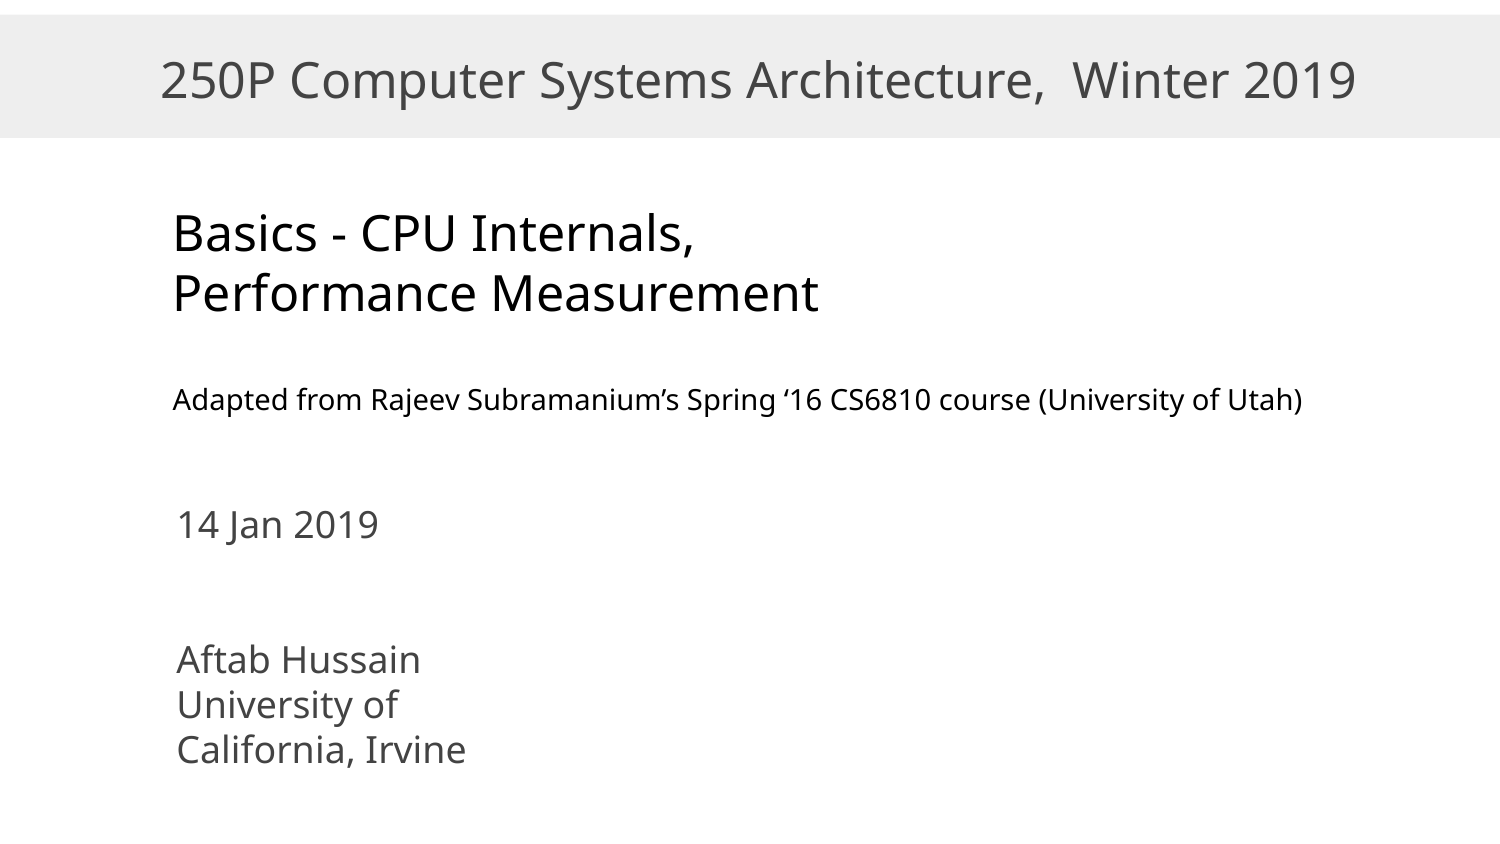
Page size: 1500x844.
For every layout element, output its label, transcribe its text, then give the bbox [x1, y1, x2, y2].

text_box 14 Jan 2019 Aftab Hussain University of California, Irvine [86, 485, 579, 788]
text_box Basics - CPU Internals, Performance Measurement Adapted from Rajeev Subramanium’s Spring ‘16 CS6810 course (University of Utah) [157, 186, 1426, 337]
text_box 250P Computer Systems Architecture, Winter 2019 [70, 34, 1500, 139]
text_box [0, 14, 1500, 138]
